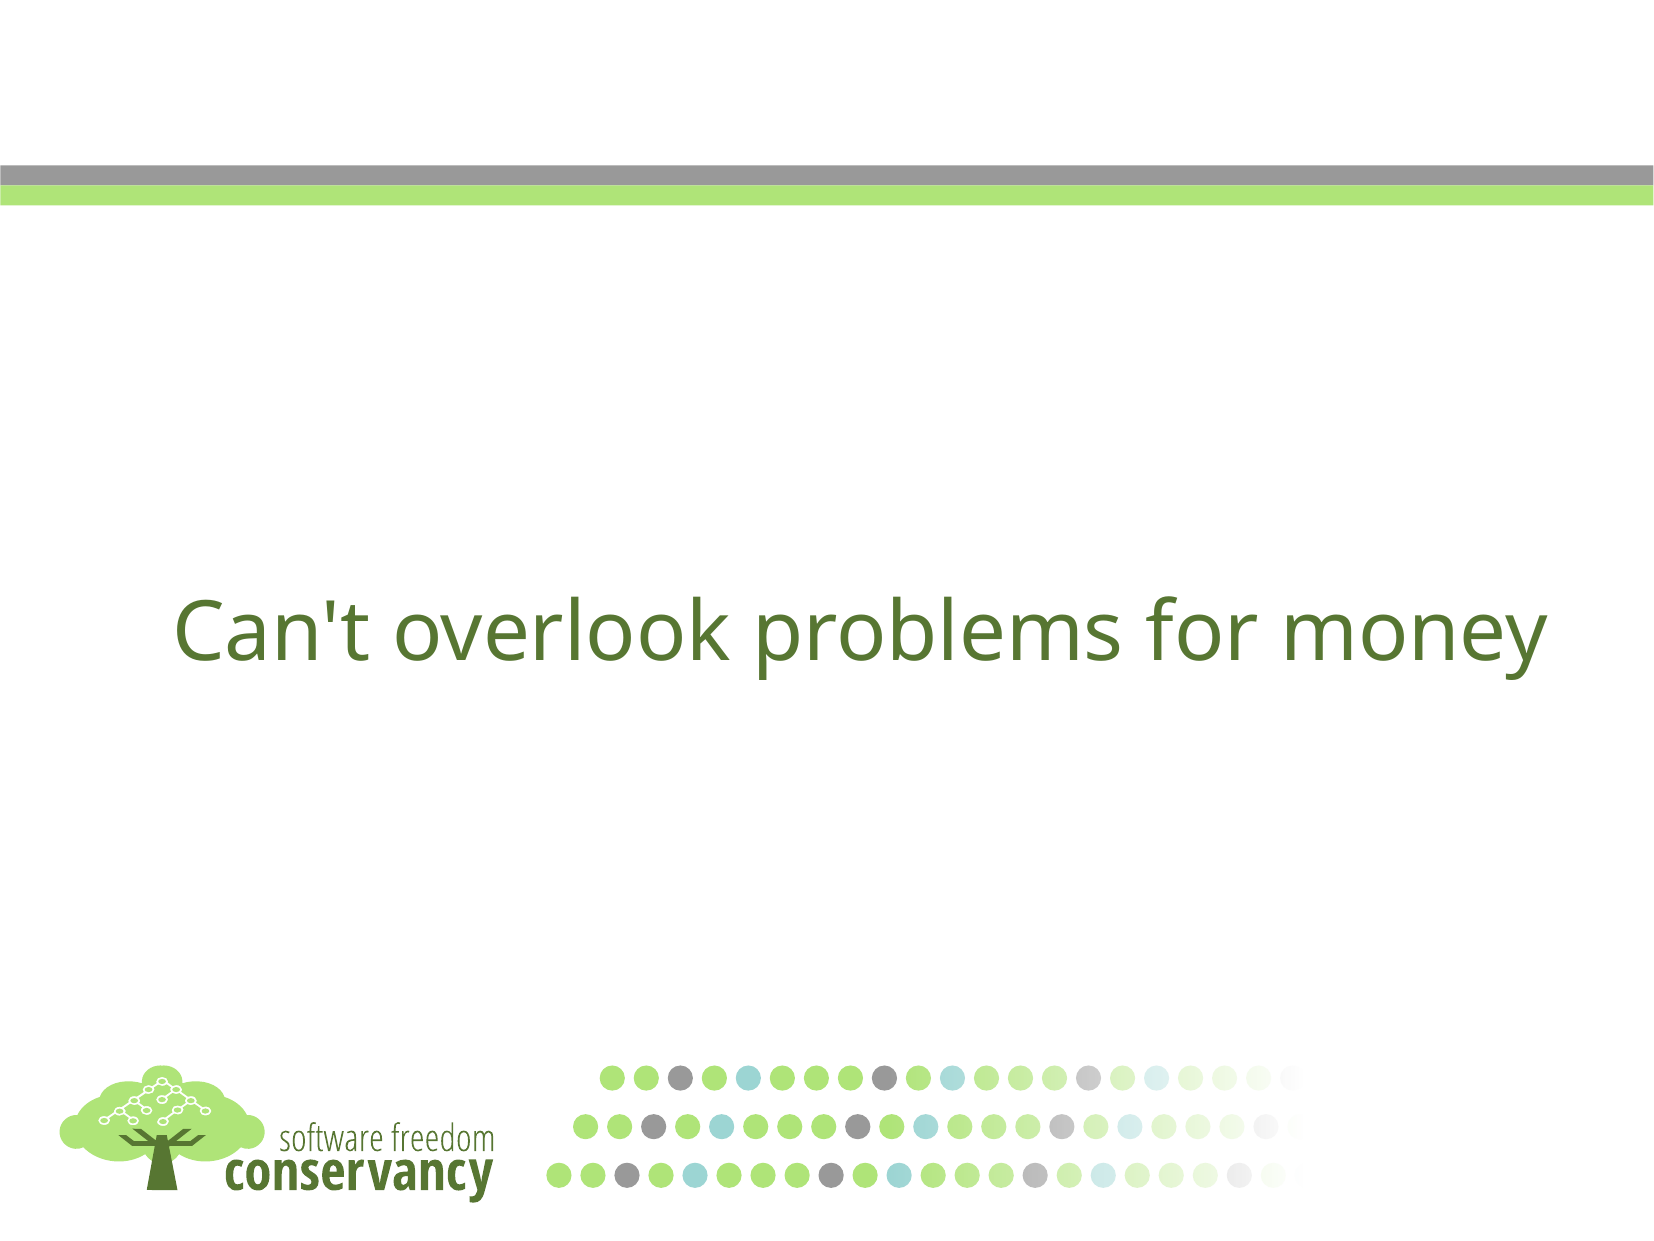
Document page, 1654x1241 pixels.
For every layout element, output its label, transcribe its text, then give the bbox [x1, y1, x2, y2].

title Can't overlook problems for money [86, 525, 1606, 733]
